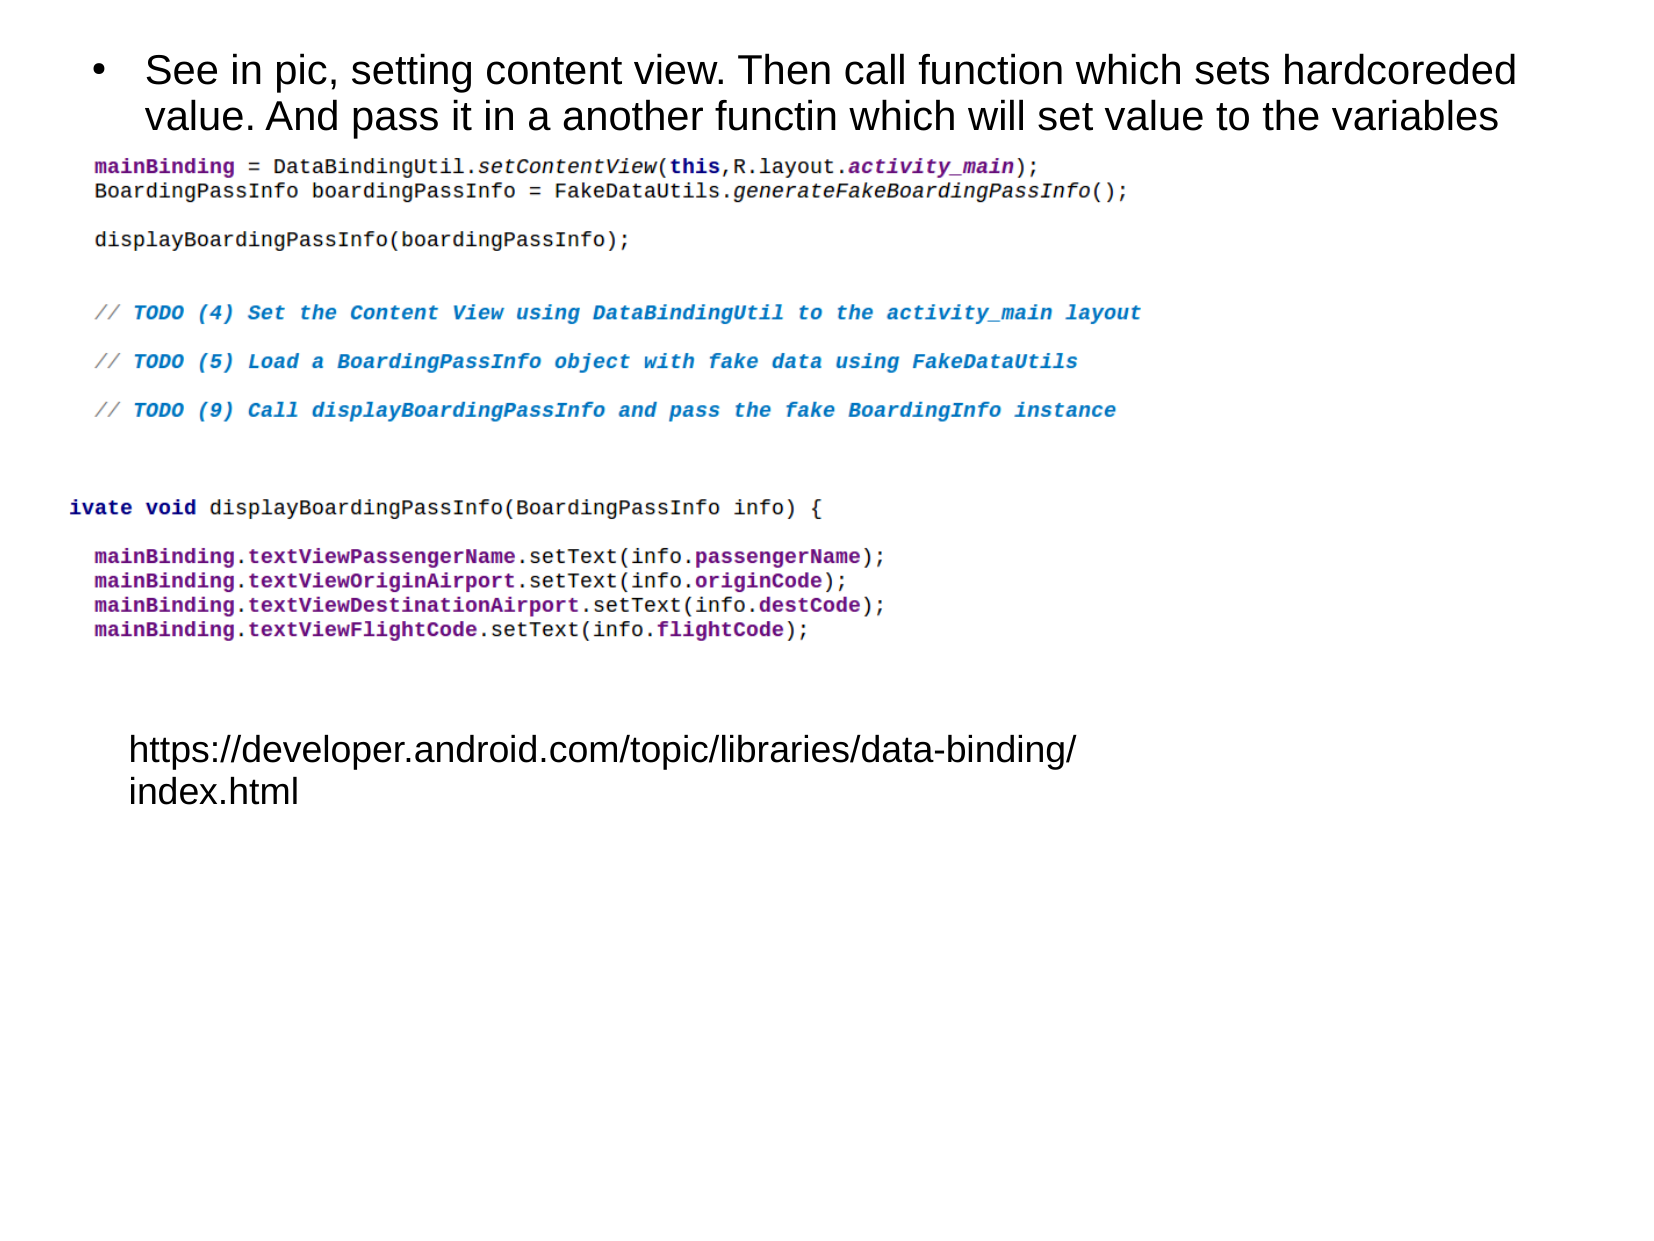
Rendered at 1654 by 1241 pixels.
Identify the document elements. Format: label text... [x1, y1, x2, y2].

text_box https://developer.android.com/topic/libraries/data-binding/index.html [113, 721, 1263, 779]
picture [69, 150, 1242, 656]
list See in pic, setting content view. Then call function which sets hardcoreded value. And pass it in a another functin which will set value to the variables [73, 46, 1571, 1010]
